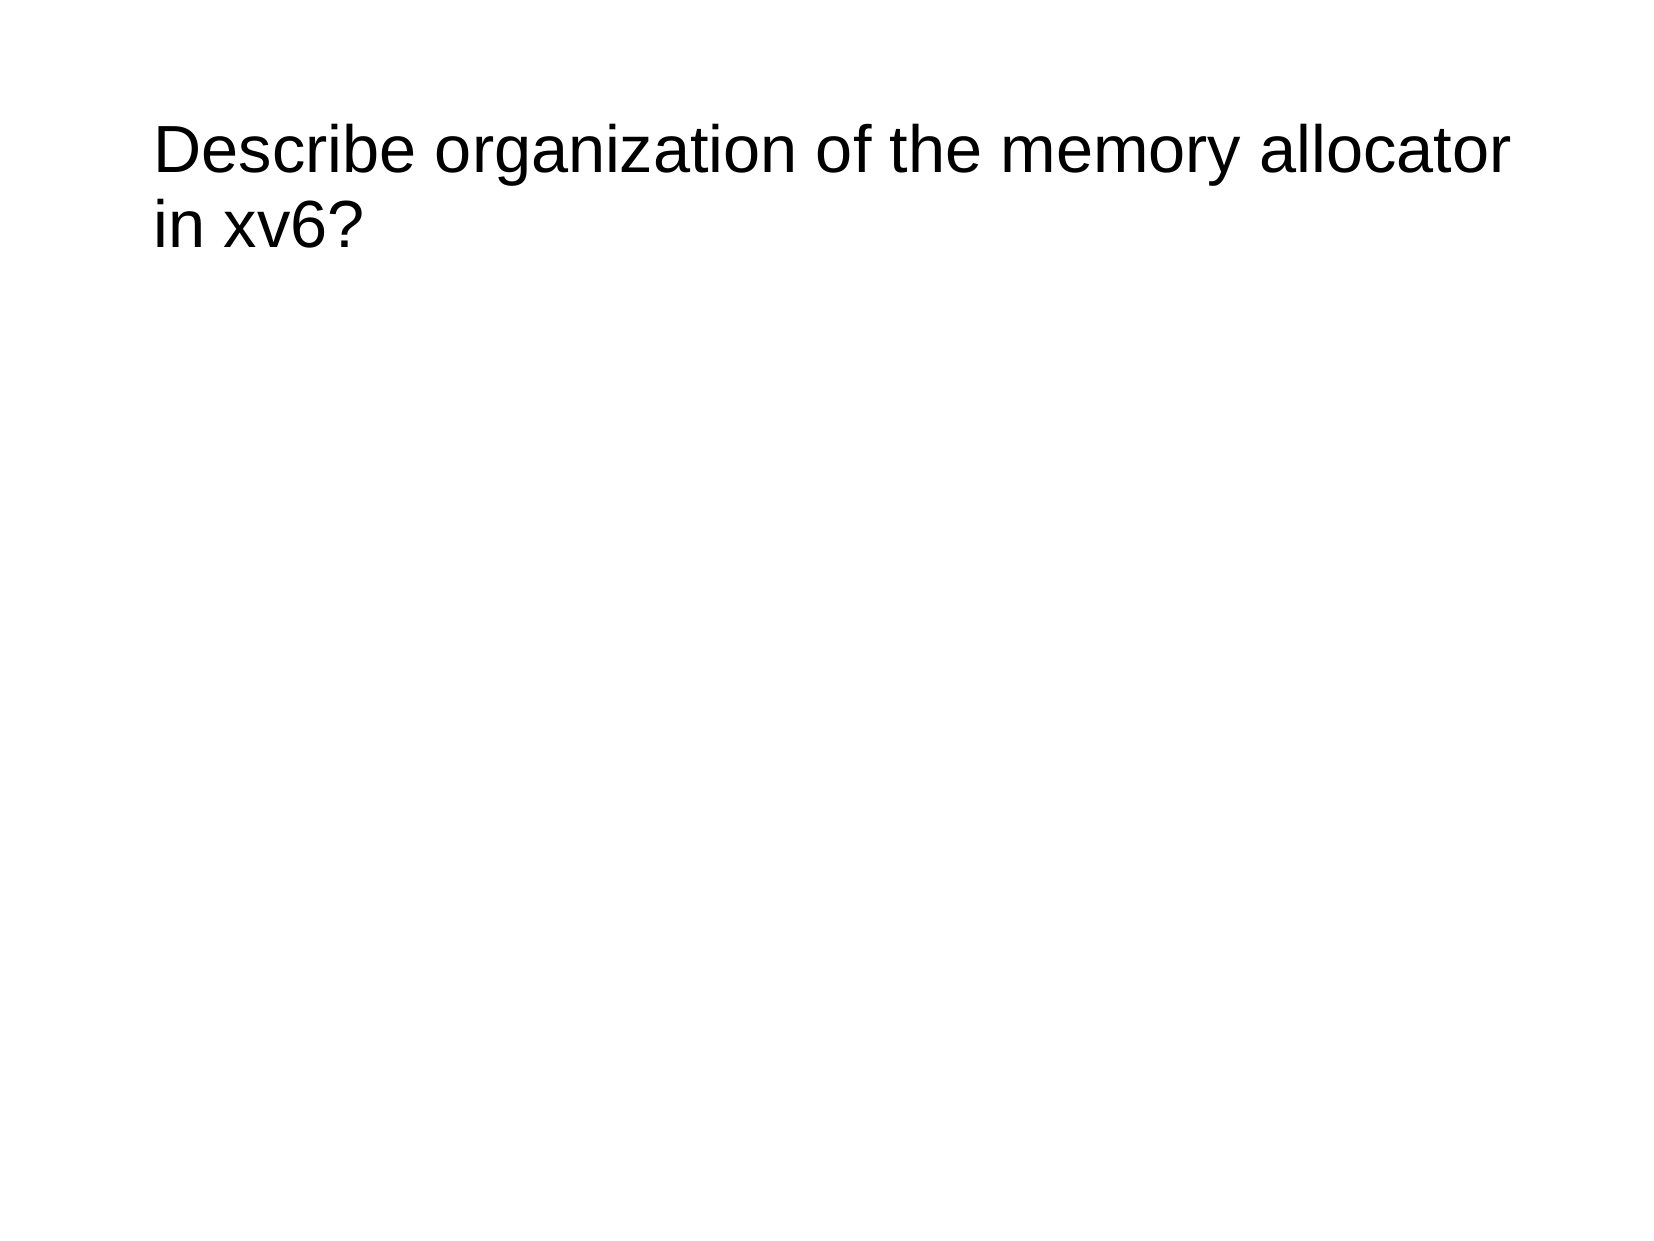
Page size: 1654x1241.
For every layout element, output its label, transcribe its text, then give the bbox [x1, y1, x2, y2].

list Describe organization of the memory allocator in xv6? [82, 112, 1571, 1010]
